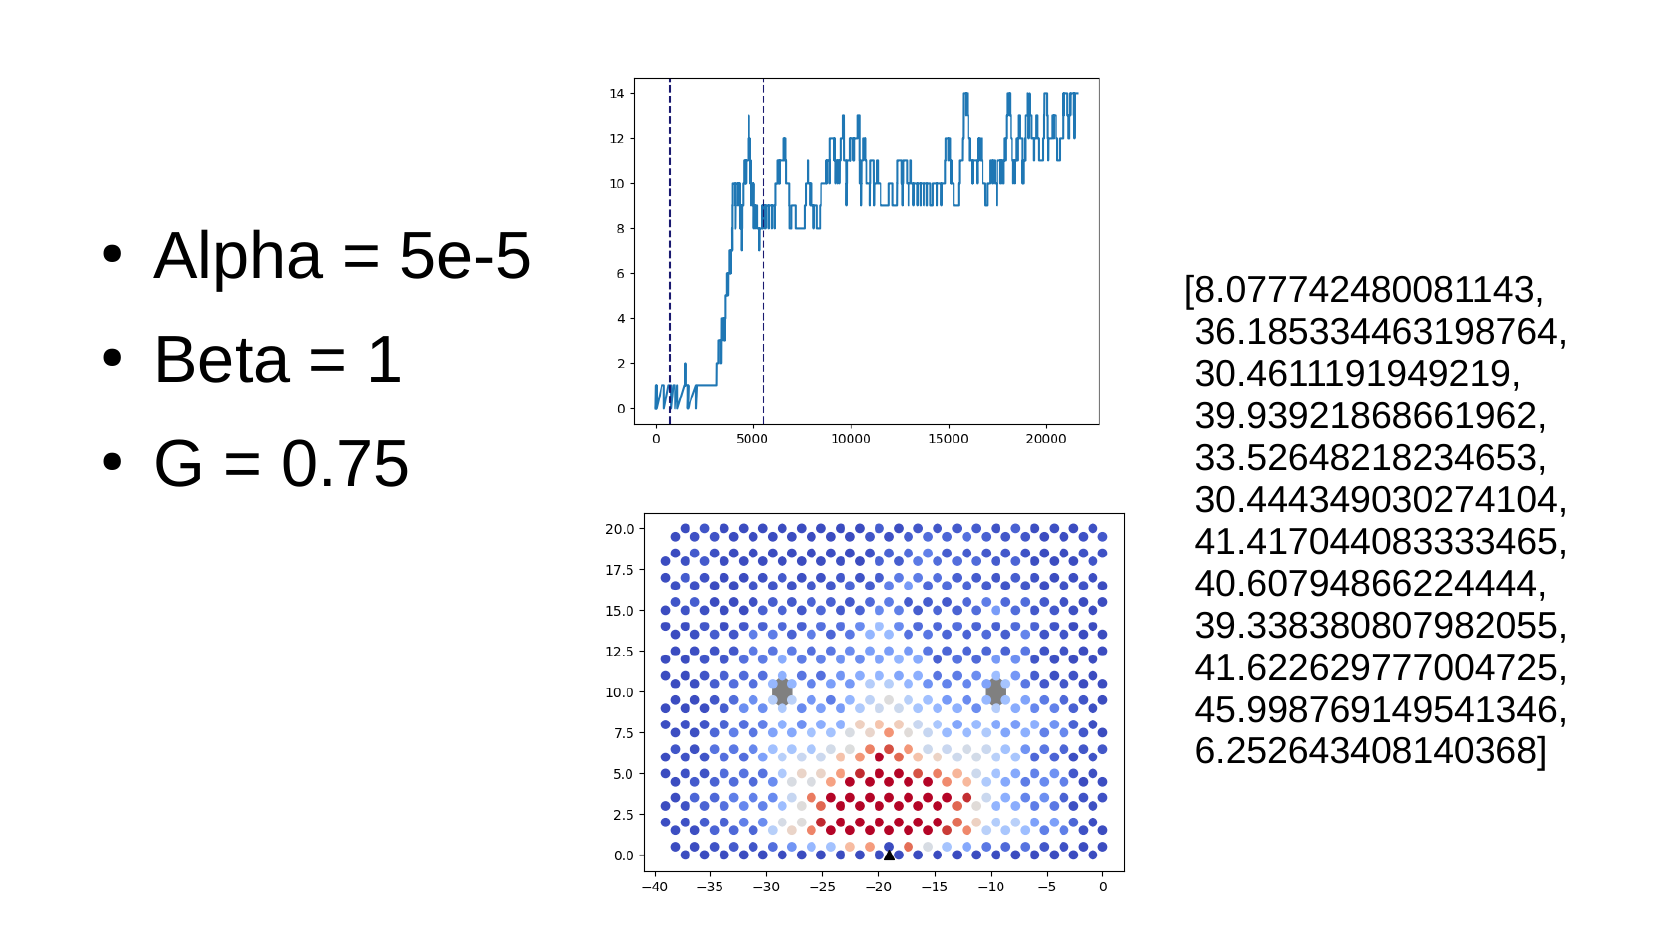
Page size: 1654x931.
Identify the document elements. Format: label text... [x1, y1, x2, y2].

list Alpha = 5e-5 Beta = 1 G = 0.75 [82, 217, 566, 758]
picture [559, 23, 1186, 922]
list Alpha = 5e-5 Beta = 1 G = 0.75 [1158, 217, 1571, 456]
text_box [8.077742480081143, 36.185334463198764, 30.4611191949219, 39.93921868661962, 33.52648218234653, 30.444349030274104, 41.417044083333465, 40.60794866224444, 39.338380807982055, 41.622629777004725, 45.998769149541346, 6.252643408140368] [1169, 260, 1584, 780]
